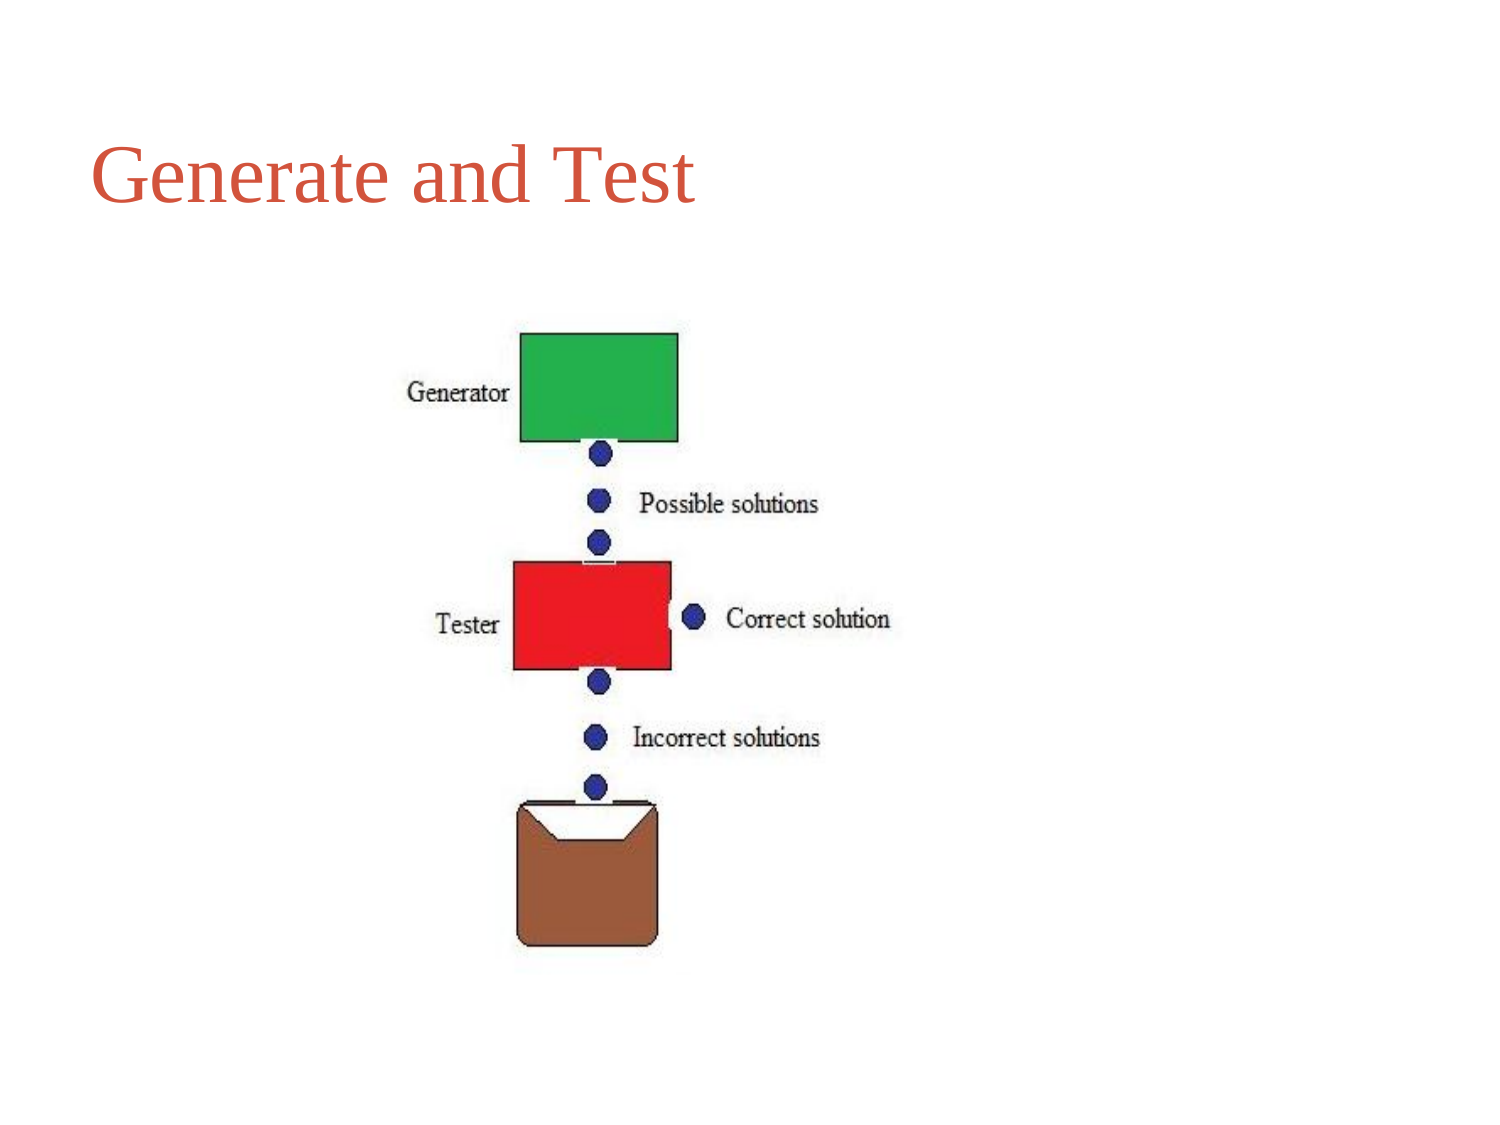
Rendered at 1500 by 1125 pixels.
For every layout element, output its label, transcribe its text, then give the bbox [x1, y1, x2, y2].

picture [299, 261, 1138, 976]
text_box FIGURE [75, 237, 1426, 980]
text_box Generate and Test [75, 87, 1426, 237]
